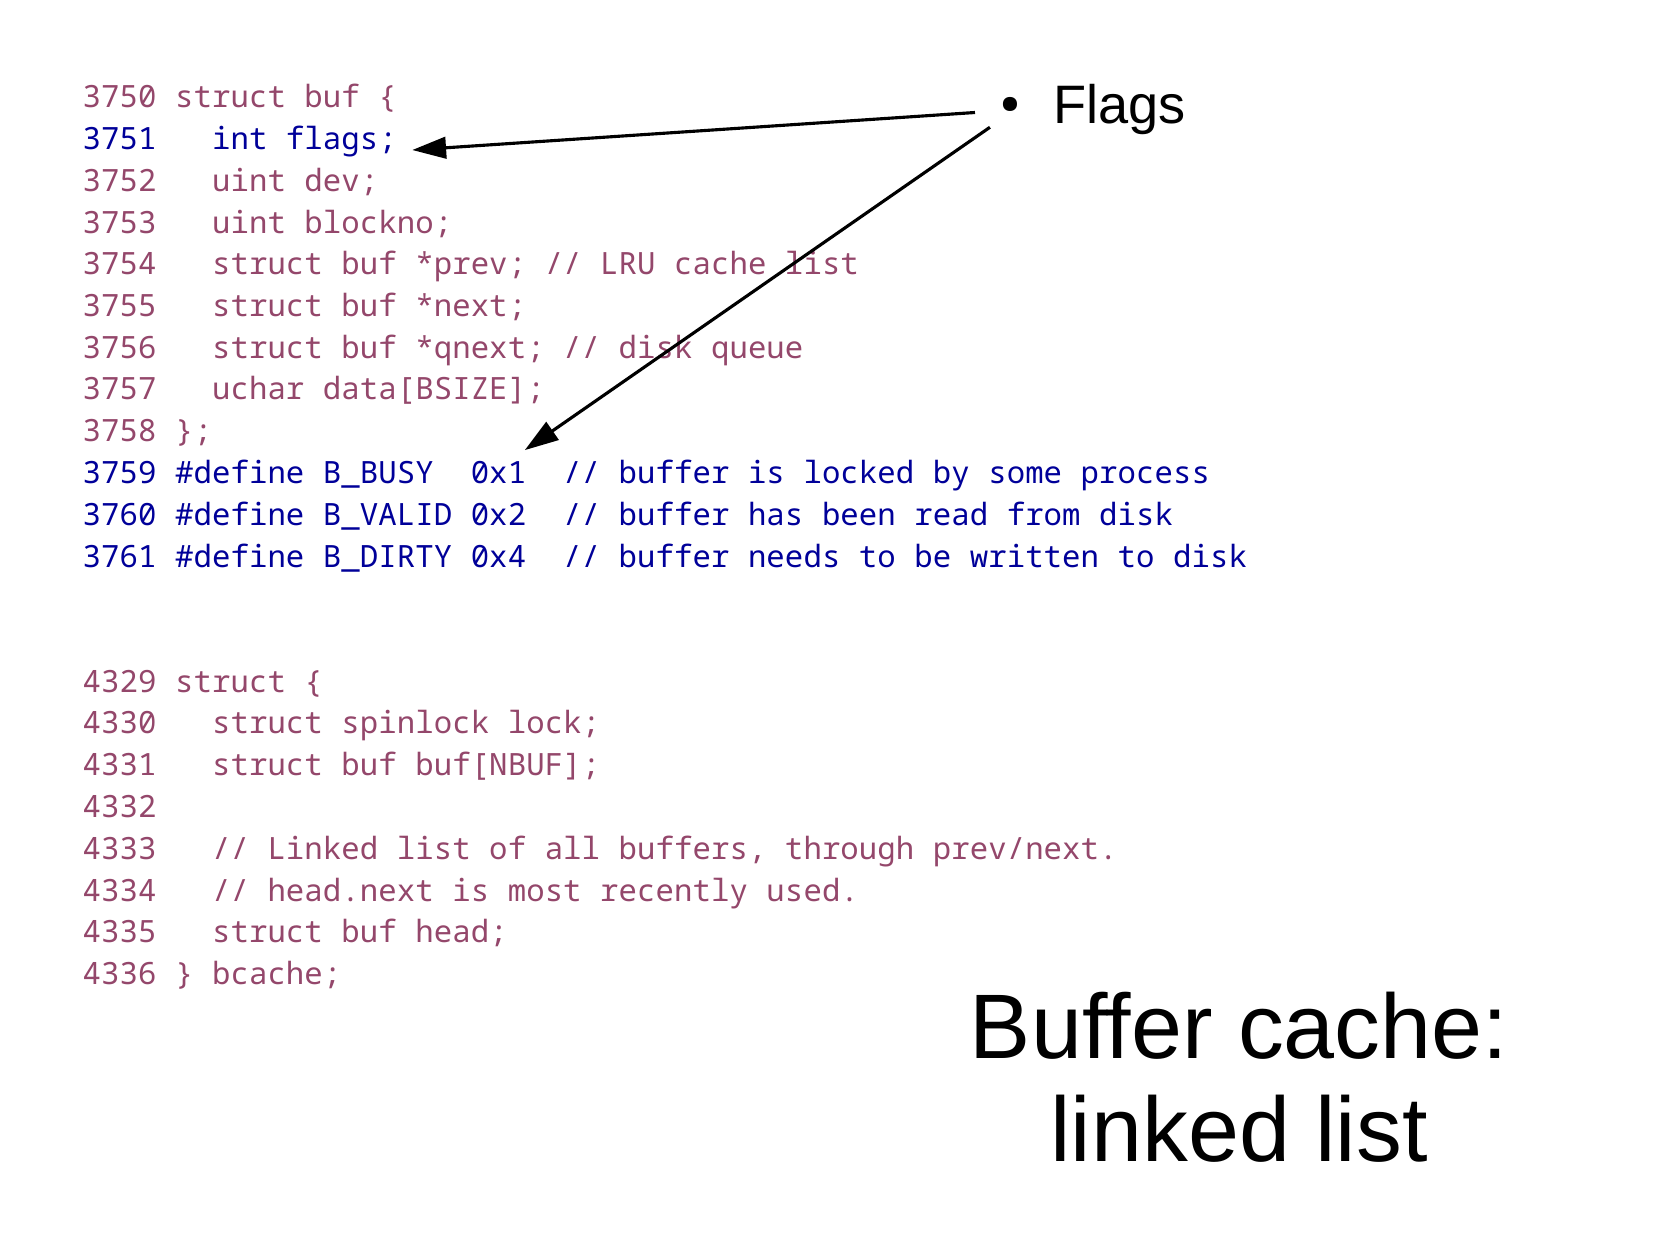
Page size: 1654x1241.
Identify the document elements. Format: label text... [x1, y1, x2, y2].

title Buffer cache: linked list [904, 975, 1576, 1183]
list Flags [982, 75, 1388, 160]
list 3750 struct buf { 3751 int flags; 3752 uint dev; 3753 uint blockno; 3754 struct buf *prev; // LRU cache list 3755 struct buf *next; 3756 struct buf *qnext; // disk queue 3757 uchar data[BSIZE]; 3758 }; 3759 #define B_BUSY 0x1 // buffer is locked by some process 3760 #define B_VALID 0x2 // buffer has been read from disk 3761 #define B_DIRTY 0x4 // buffer needs to be written to disk 4329 struct { 4330 struct spinlock lock; 4331 struct buf buf[NBUF]; 4332 4333 // Linked list of all buffers, through prev/next. 4334 // head.next is most recently used. 4335 struct buf head; 4336 } bcache; [82, 75, 1571, 1010]
